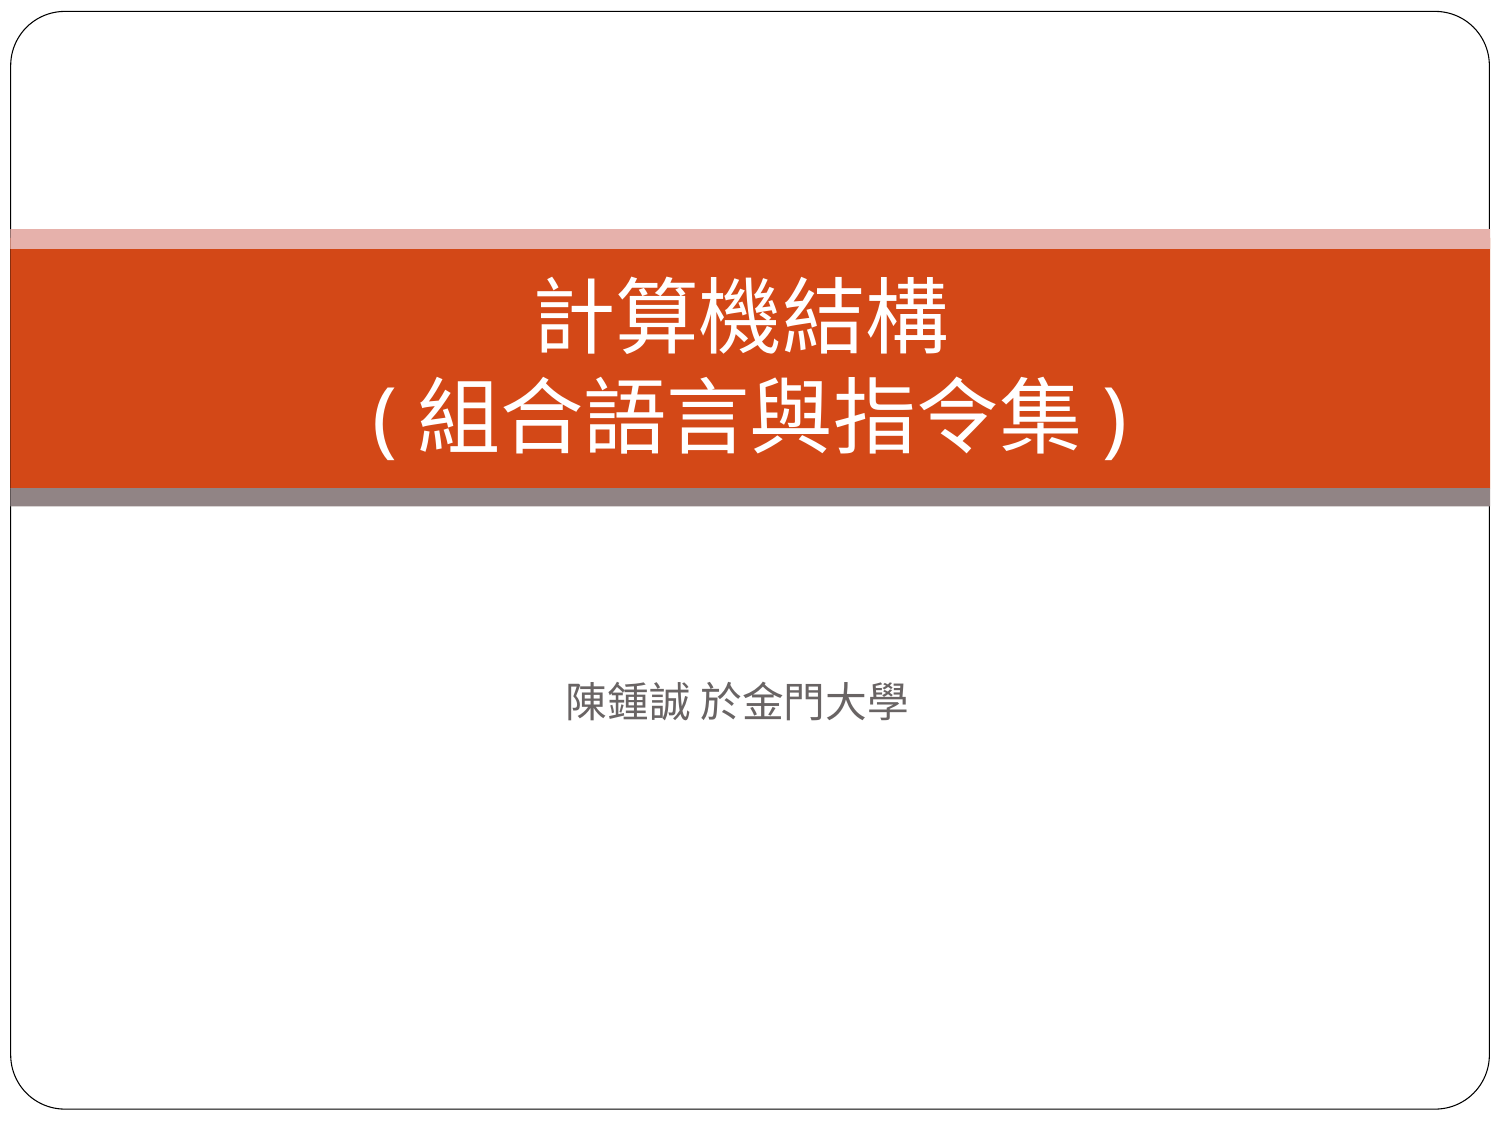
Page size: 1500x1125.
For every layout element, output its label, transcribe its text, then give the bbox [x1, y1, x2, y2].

text_box 陳鍾誠 於金門大學 [212, 667, 1263, 788]
title 計算機結構 (組合語言與指令集) [75, 247, 1426, 489]
